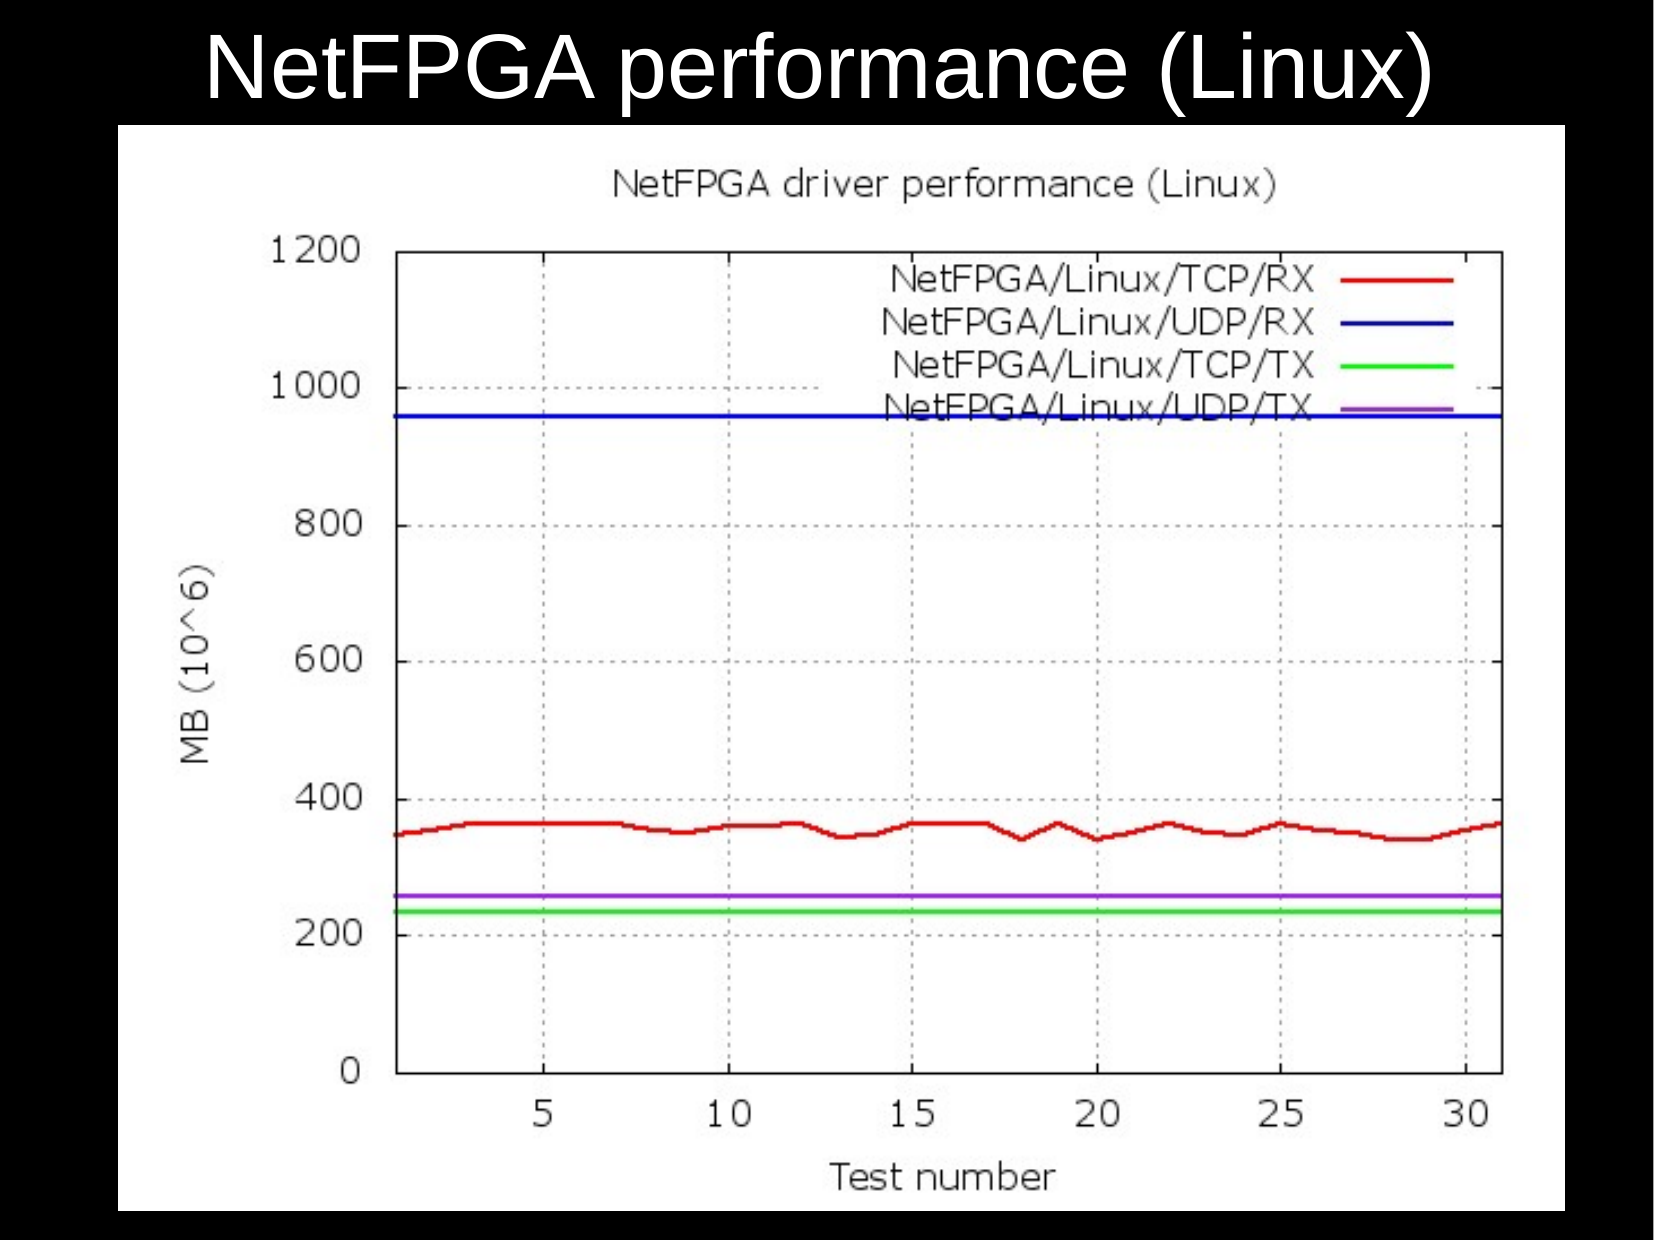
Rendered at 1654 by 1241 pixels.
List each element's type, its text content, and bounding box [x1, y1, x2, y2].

picture [118, 125, 1565, 1211]
title NetFPGA performance (Linux) [76, 0, 1565, 163]
